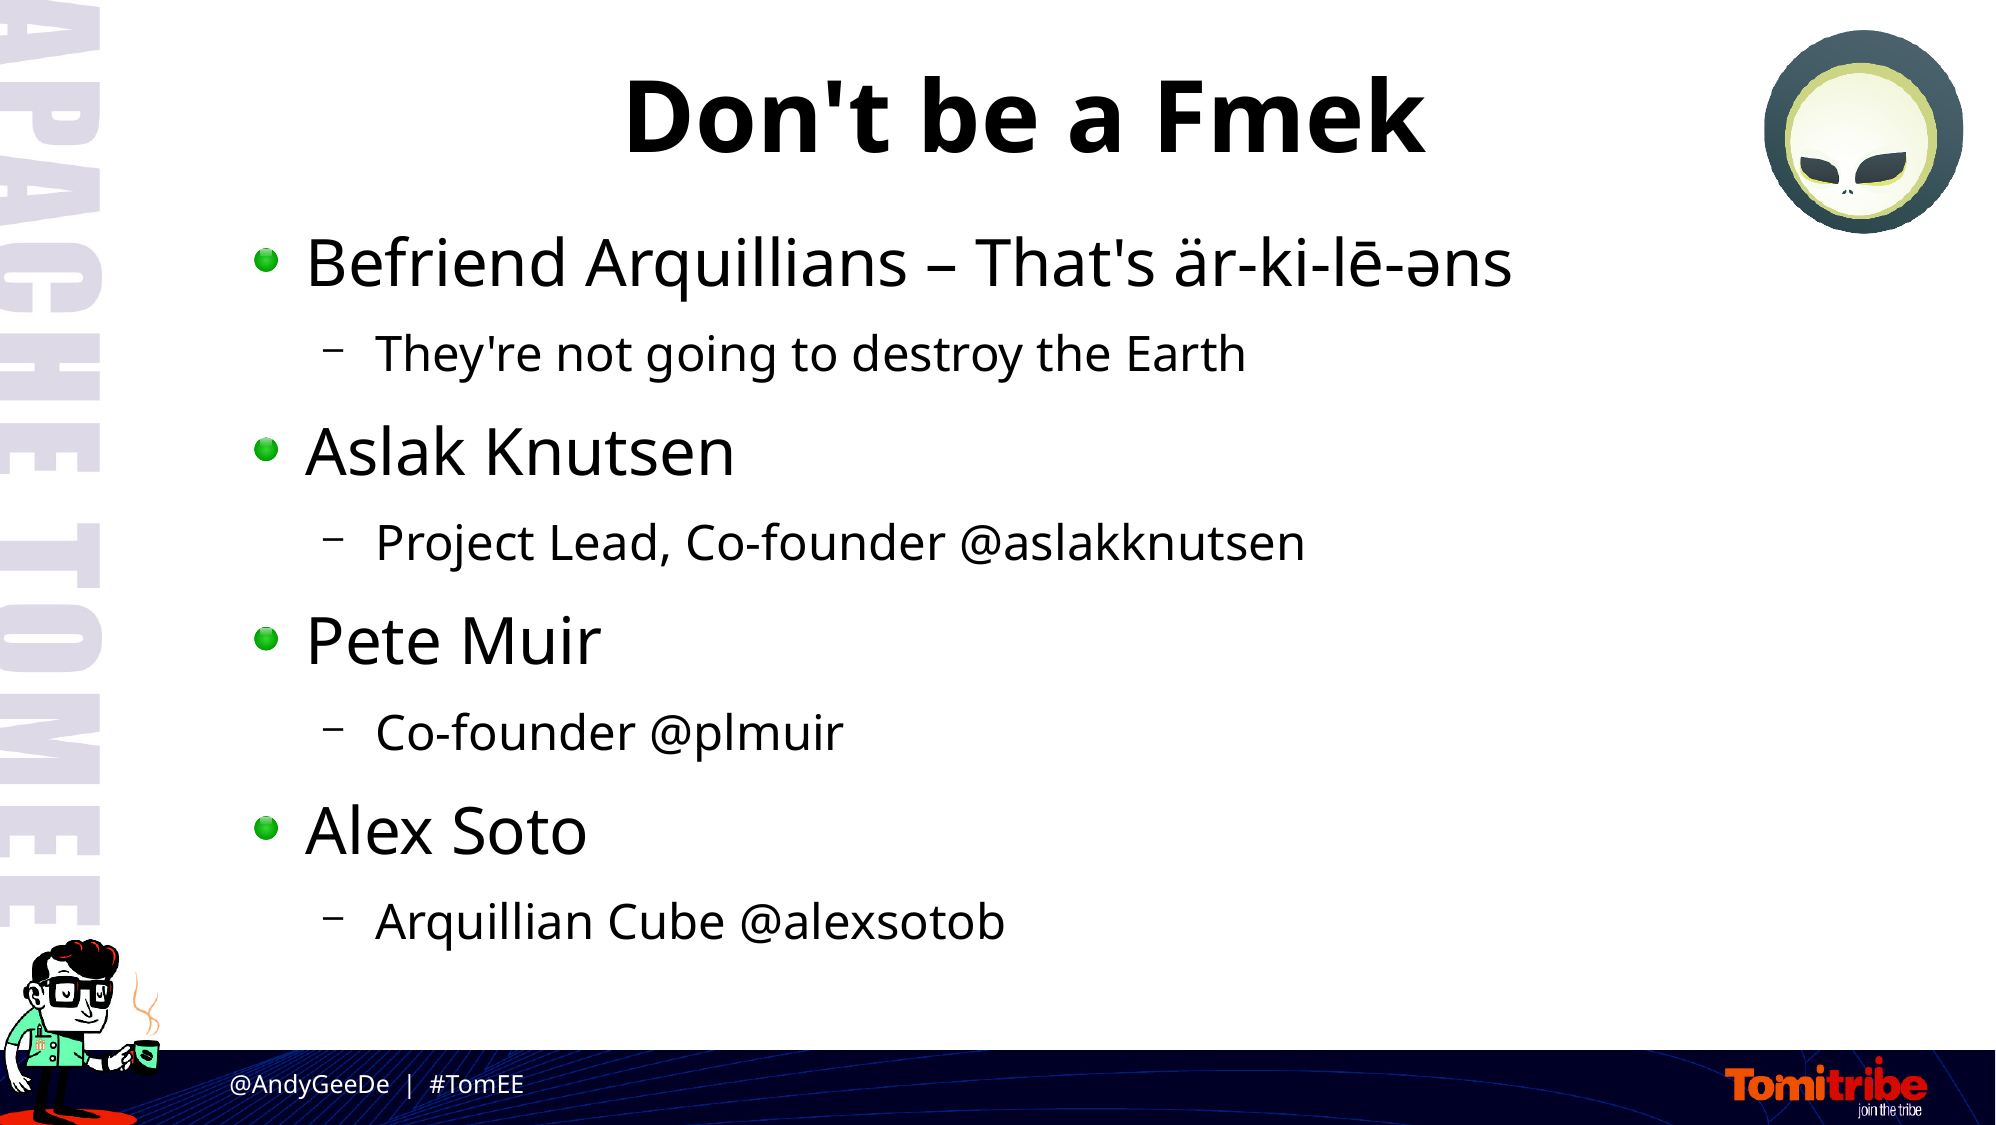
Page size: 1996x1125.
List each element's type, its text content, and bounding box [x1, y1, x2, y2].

picture [0, 0, 1996, 1125]
list Befriend Arquillians – That's är-ki-lē-əns They're not going to destroy the Earth Aslak Knutsen Project Lead, Co-founder @aslakknutsen Pete Muir Co-founder @plmuir Alex Soto Arquillian Cube @alexsotob [236, 220, 1855, 954]
text_box @AndyGeeDe | #TomEE [214, 1060, 879, 1106]
title Don't be a Fmek [153, 45, 1742, 189]
